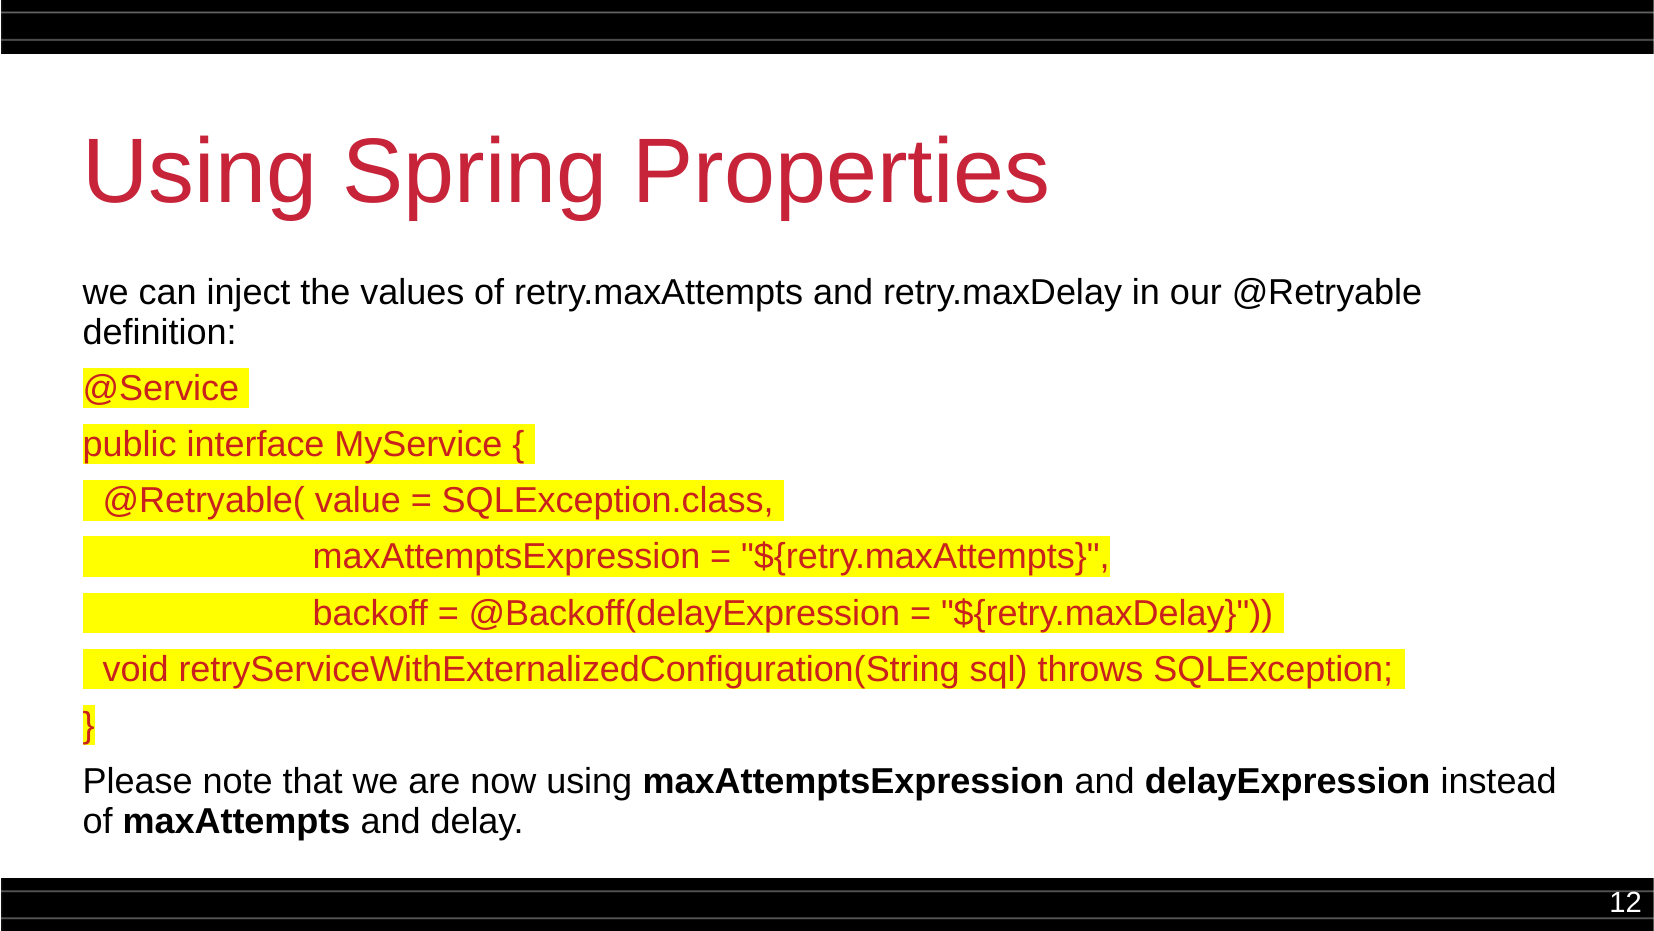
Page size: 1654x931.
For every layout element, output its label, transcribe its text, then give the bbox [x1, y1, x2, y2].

picture [1, 878, 1654, 931]
picture [1, 0, 1654, 54]
title Using Spring Properties [82, 92, 1571, 249]
list we can inject the values of retry.maxAttempts and retry.maxDelay in our @Retryable definition: @Service public interface MyService { @Retryable( value = SQLException.class, maxAttemptsExpression = "${retry.maxAttempts}", backoff = @Backoff(delayExpression = "${retry.maxDelay}")) void retryServiceWithExternalizedConfiguration(String sql) throws SQLException; } Please note that we are now using maxAttemptsExpression and delayExpression instead of maxAttempts and delay. [82, 271, 1571, 851]
